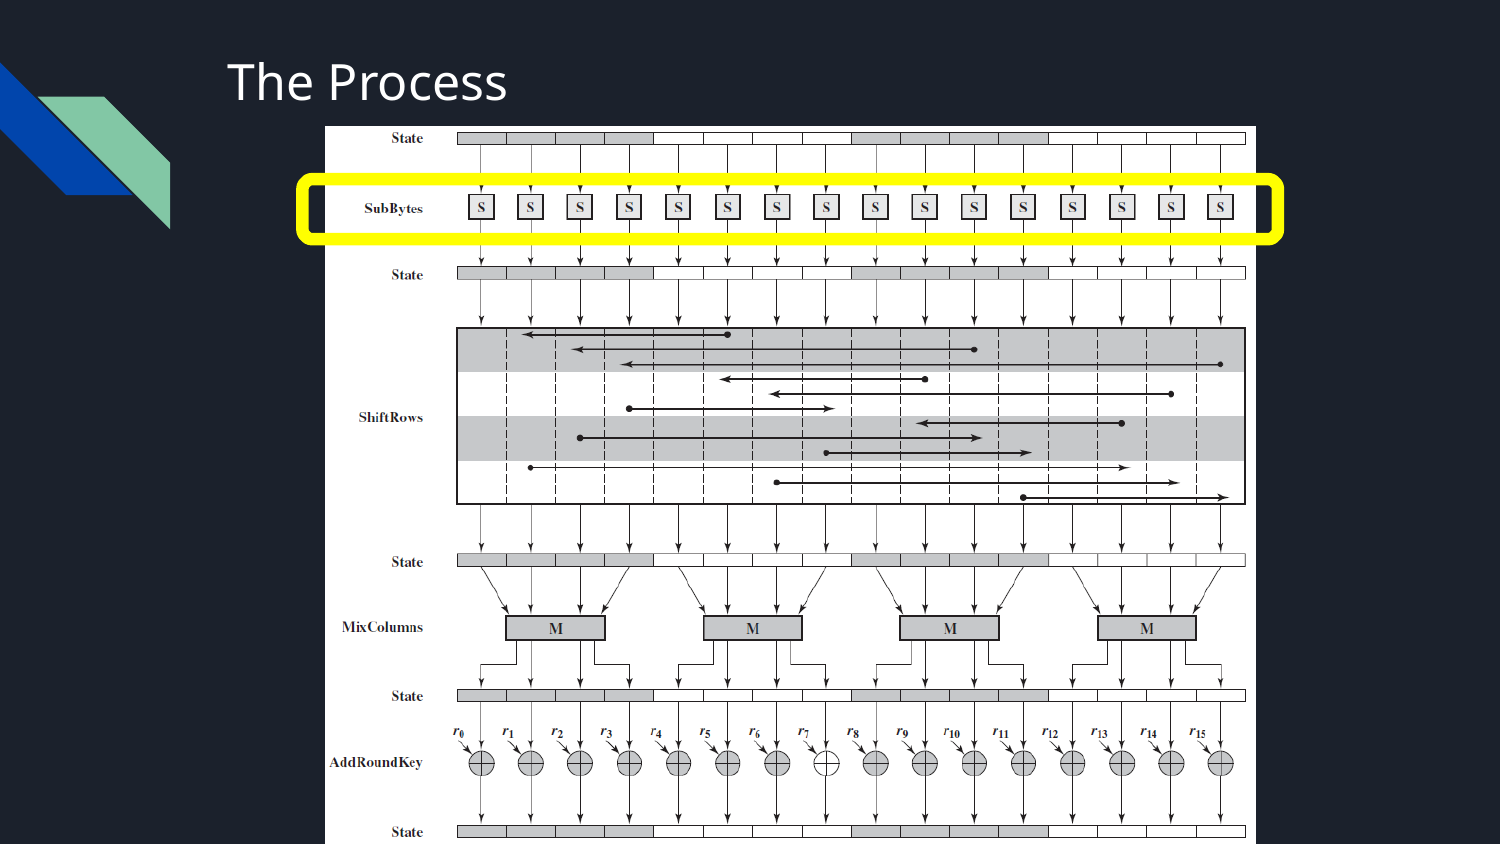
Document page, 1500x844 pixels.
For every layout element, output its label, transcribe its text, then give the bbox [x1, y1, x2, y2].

title The Process [212, 35, 1368, 186]
picture [325, 186, 1256, 232]
picture [325, 246, 1256, 844]
picture [325, 126, 1256, 172]
